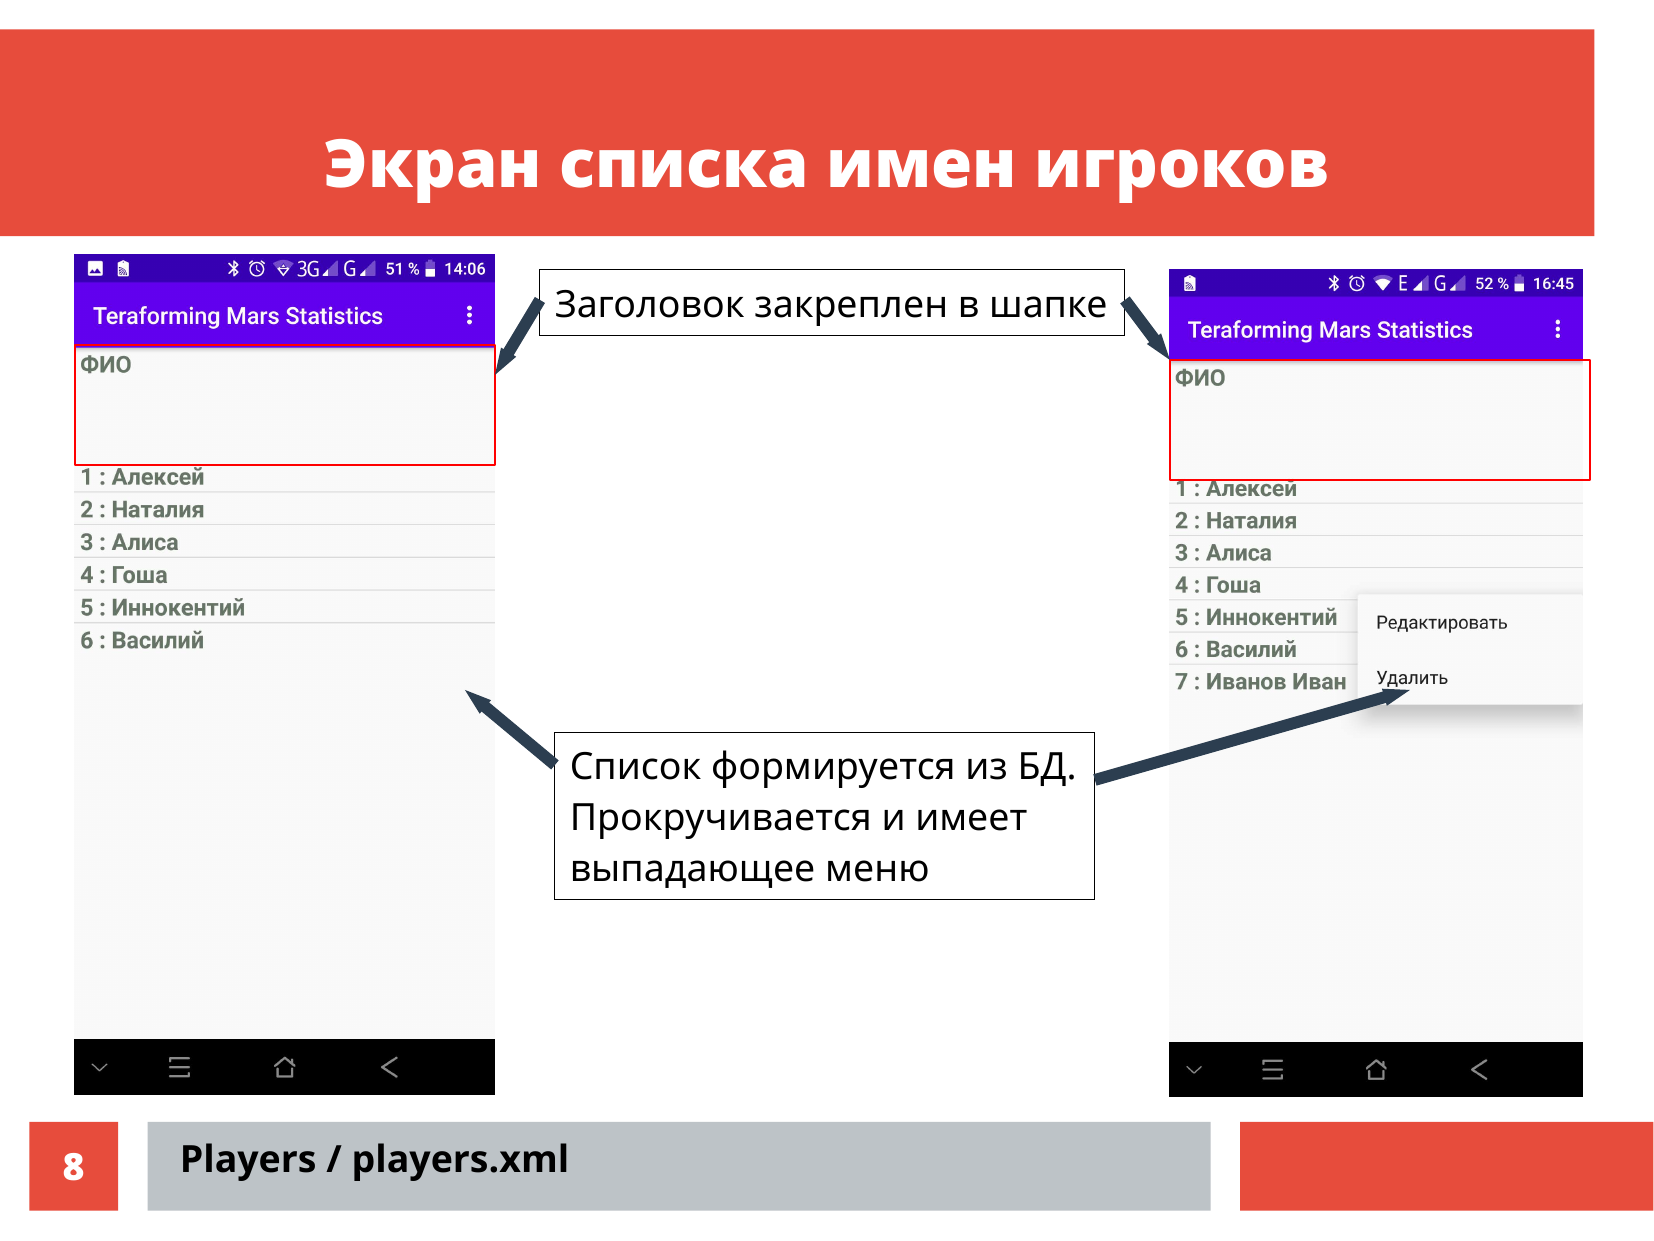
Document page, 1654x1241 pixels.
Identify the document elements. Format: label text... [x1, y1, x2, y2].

picture [1169, 481, 1583, 1097]
picture [74, 254, 495, 344]
text_box Players / players.xml [164, 1124, 1005, 1191]
picture [1169, 269, 1583, 359]
picture [76, 346, 494, 464]
picture [1171, 361, 1583, 479]
title Экран списка имен игроков [58, 58, 1595, 207]
text_box Список формируется из БД. Прокручивается и имеет выпадающее меню [554, 732, 1095, 900]
text_box Заголовок закреплен в шапке [539, 269, 1125, 336]
picture [74, 466, 495, 1095]
